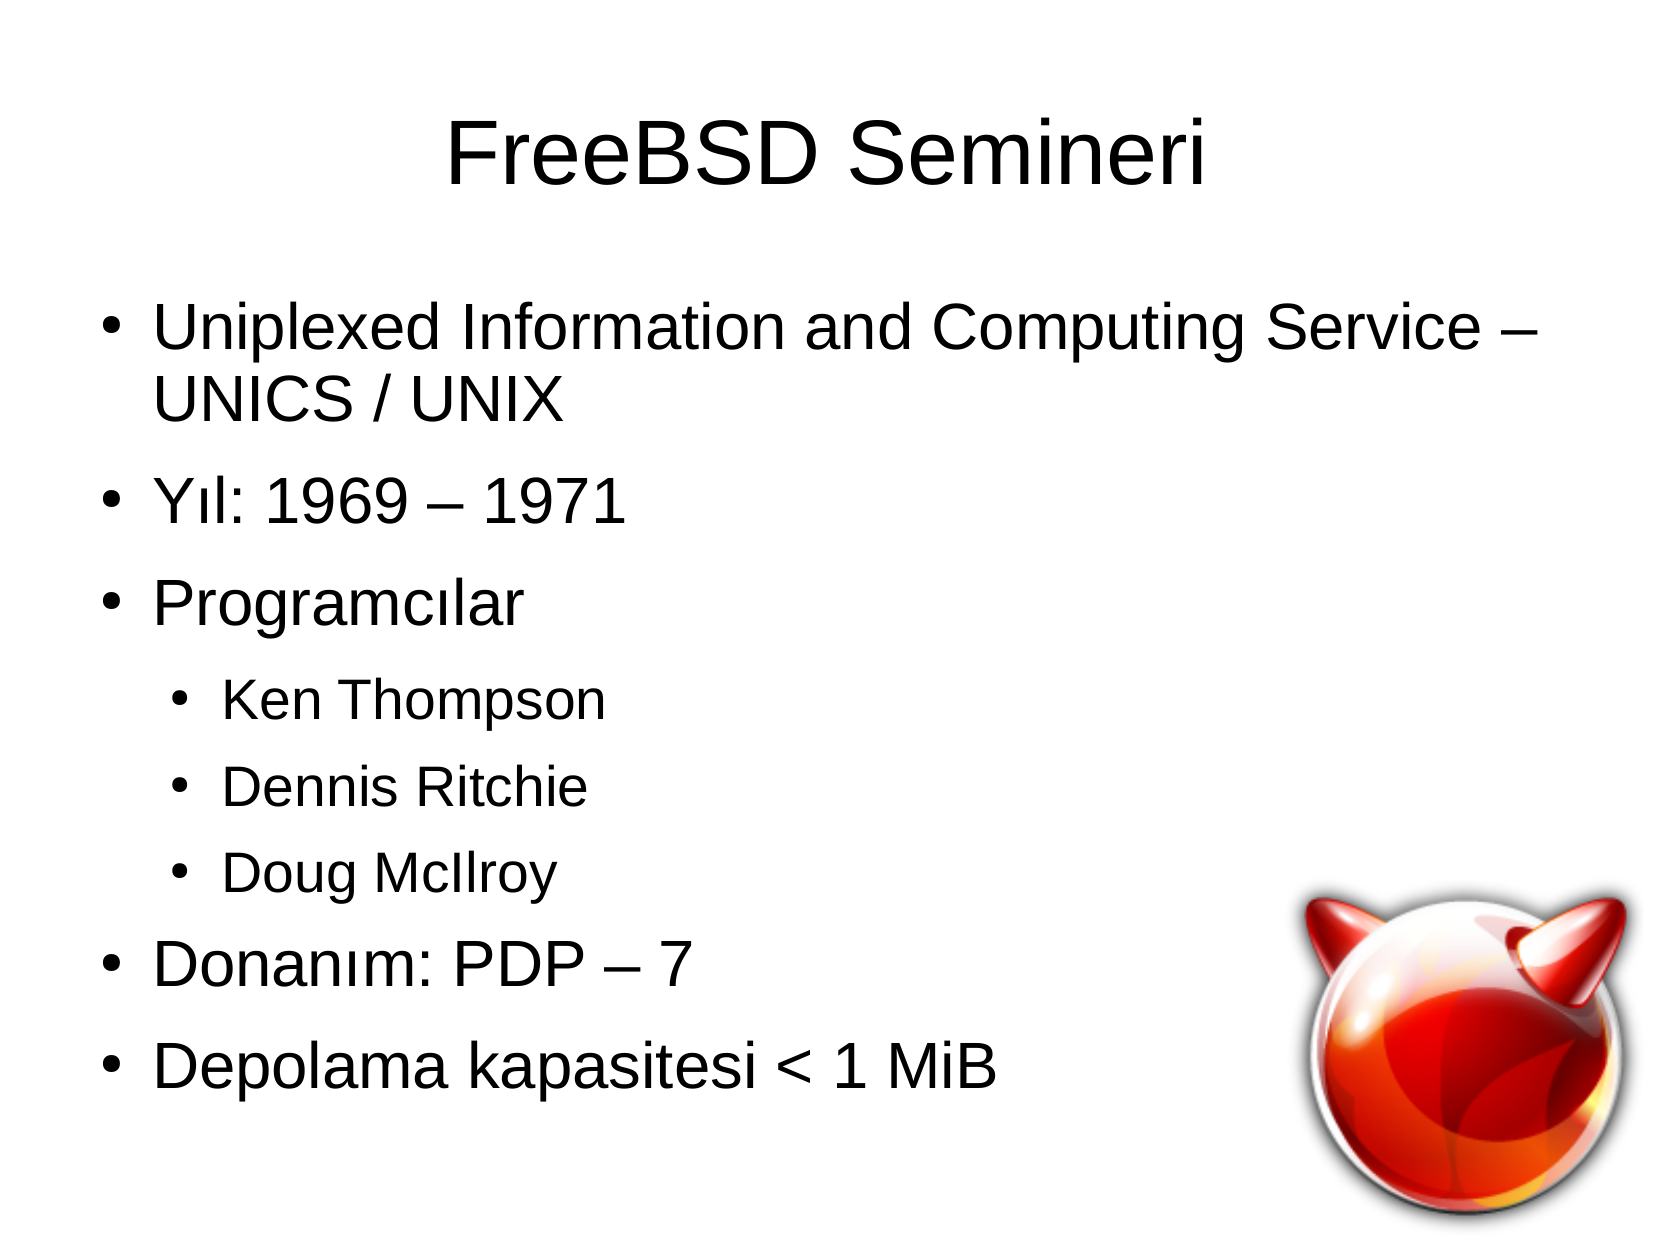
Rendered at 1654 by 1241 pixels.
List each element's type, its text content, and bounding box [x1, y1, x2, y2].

list Uniplexed Information and Computing Service – UNICS / UNIX Yıl: 1969 – 1971 Programcılar Ken Thompson Dennis Ritchie Doug McIlroy Donanım: PDP – 7 Depolama kapasitesi < 1 MiB [82, 290, 1571, 1109]
title FreeBSD Semineri [82, 49, 1571, 257]
picture [1282, 875, 1654, 1241]
